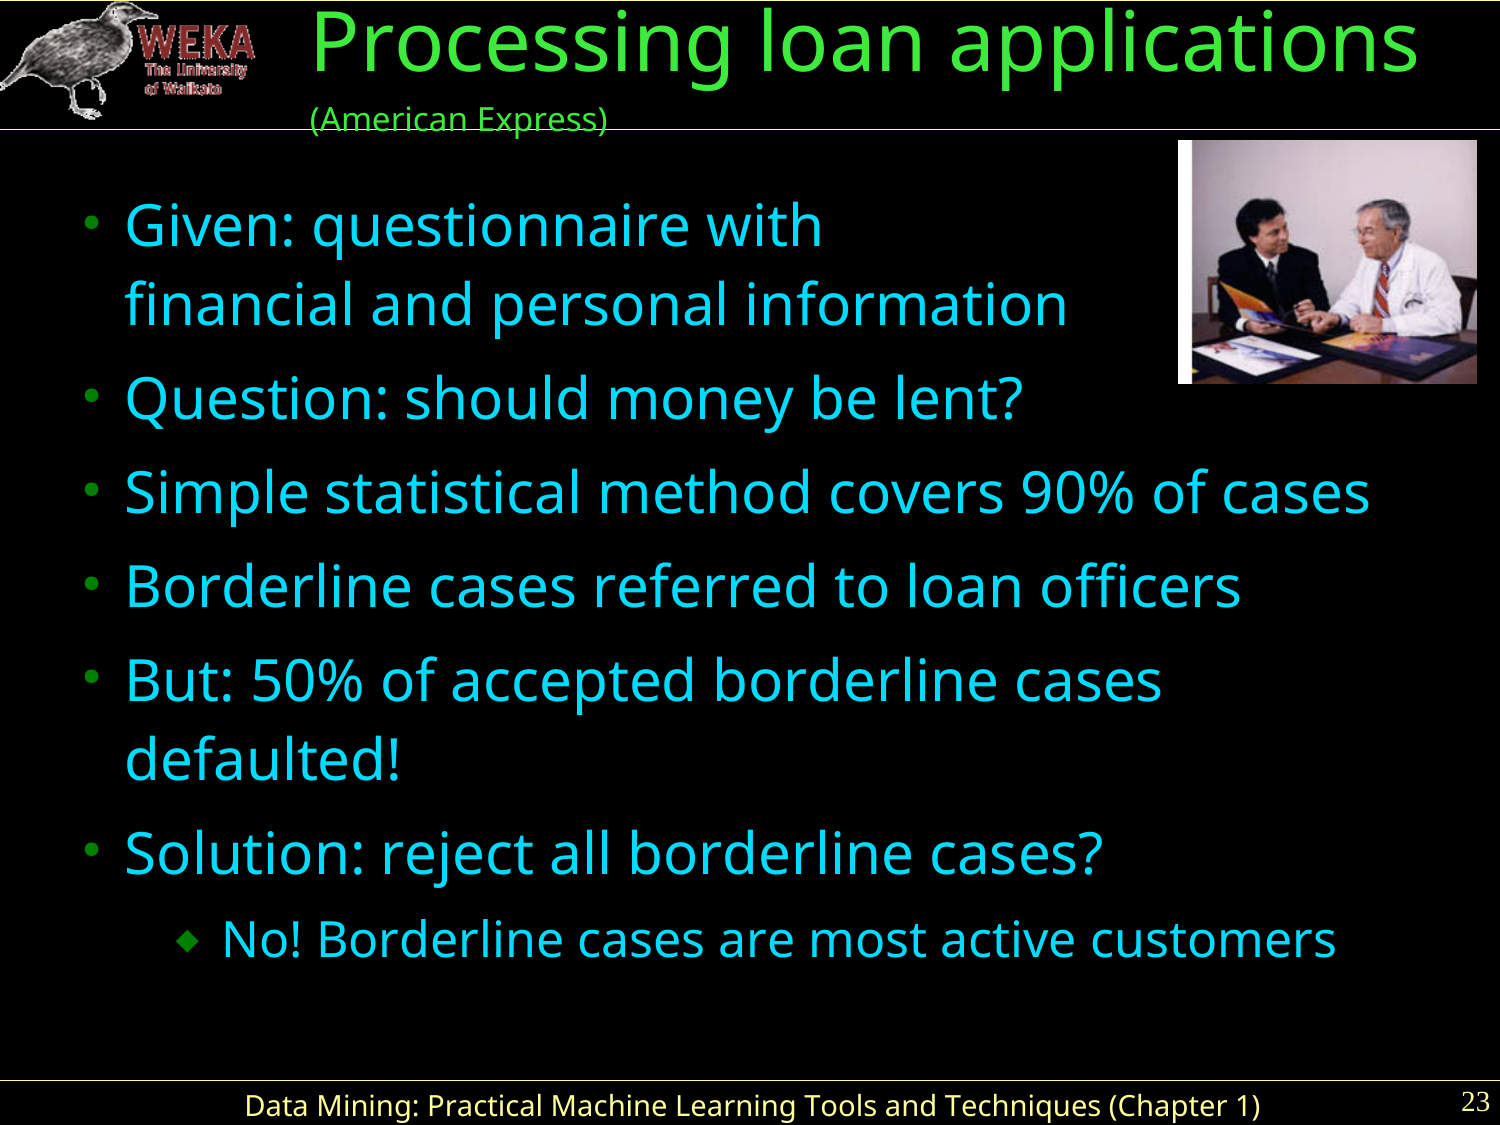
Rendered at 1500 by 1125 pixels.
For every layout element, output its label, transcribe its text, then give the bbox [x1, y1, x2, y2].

title Processing loan applications (American Express) [295, 0, 1486, 178]
list Given: questionnaire with financial and personal information Question: should money be lent? Simple statistical method covers 90% of cases Borderline cases referred to loan officers But: 50% of accepted borderline cases defaulted! Solution: reject all borderline cases? No! Borderline cases are most active customers [67, 177, 1418, 1093]
picture [0, 1, 266, 129]
picture [1178, 140, 1477, 384]
